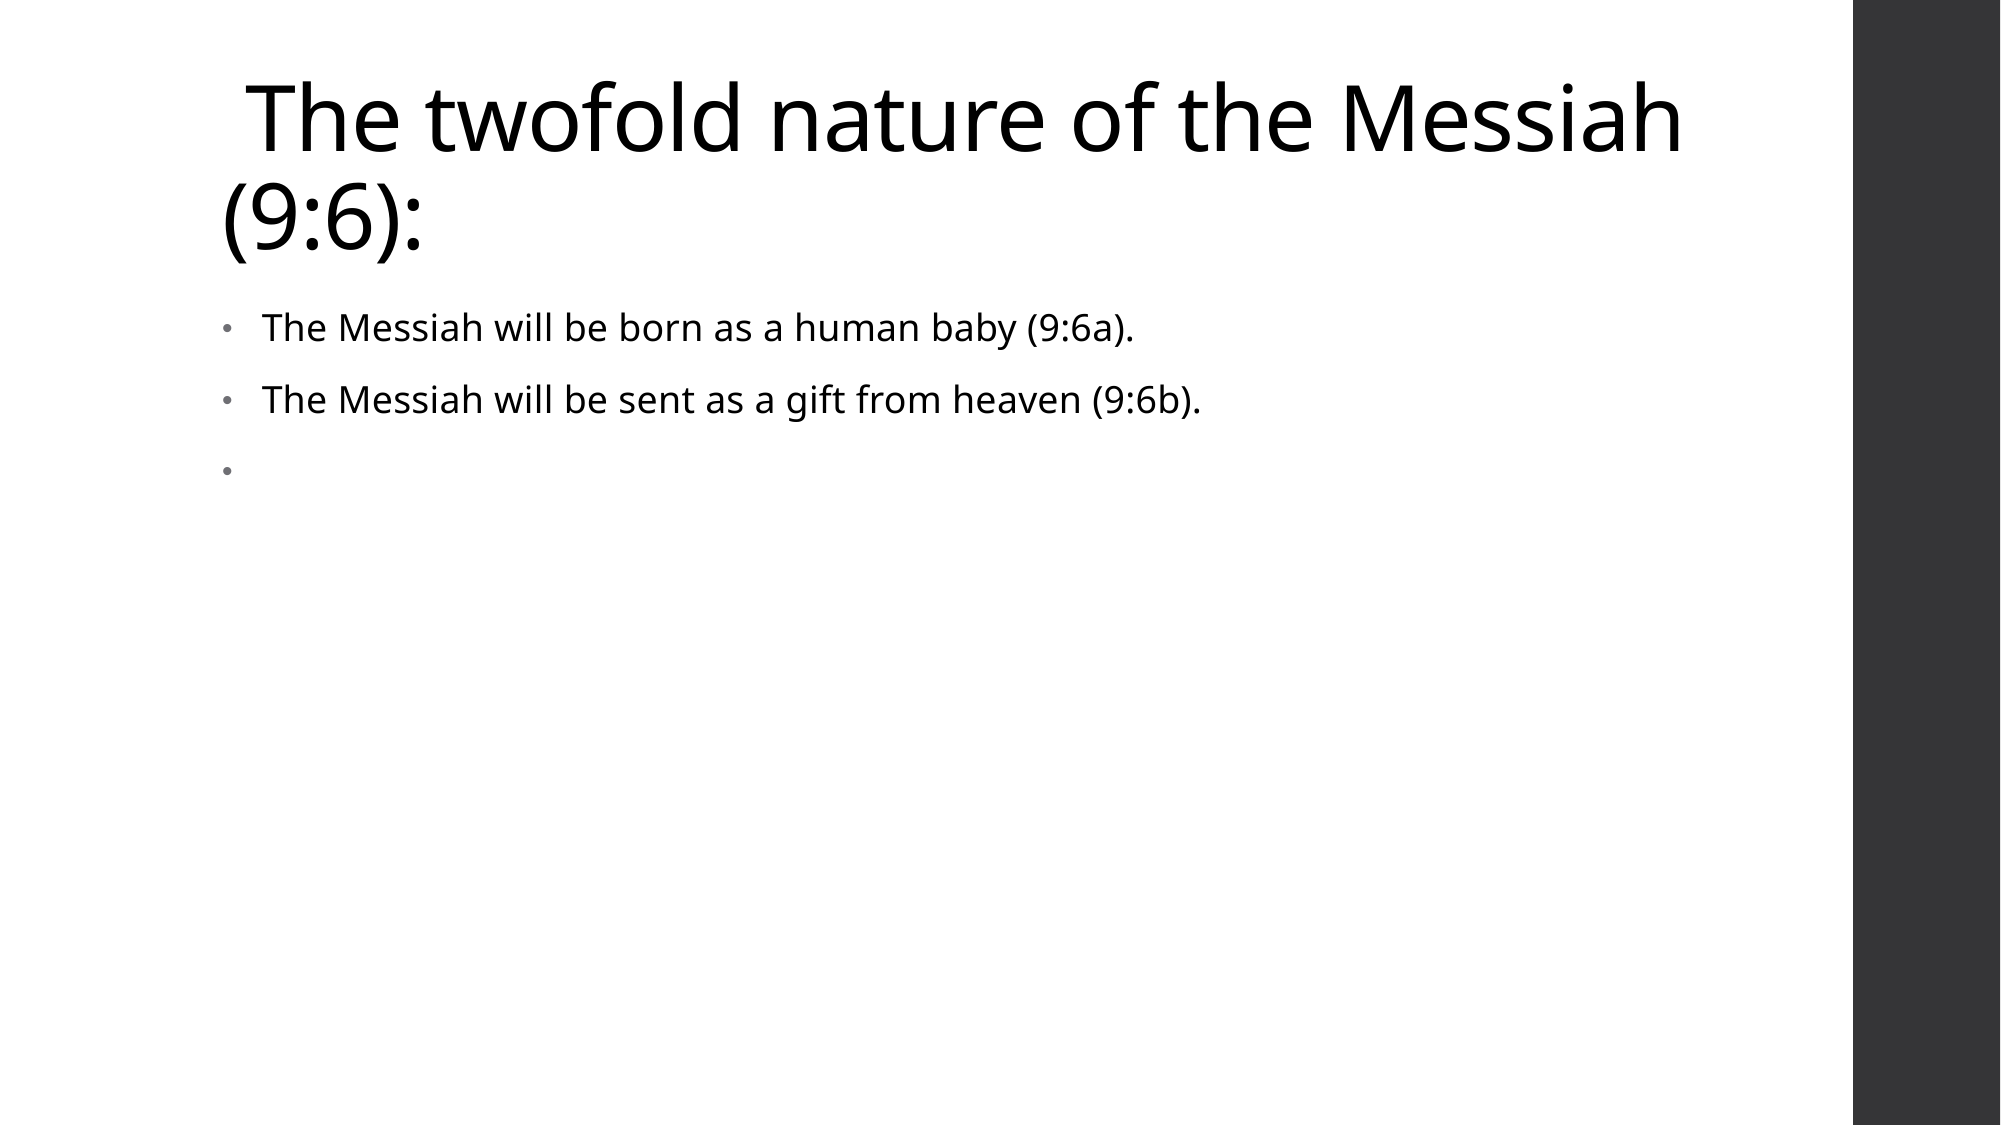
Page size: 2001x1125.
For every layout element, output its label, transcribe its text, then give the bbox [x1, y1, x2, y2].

list The Messiah will be born as a human baby (9:6a). The Messiah will be sent as a gift from heaven (9:6b). [206, 299, 1617, 1014]
title The twofold nature of the Messiah (9:6): [206, 60, 1797, 278]
